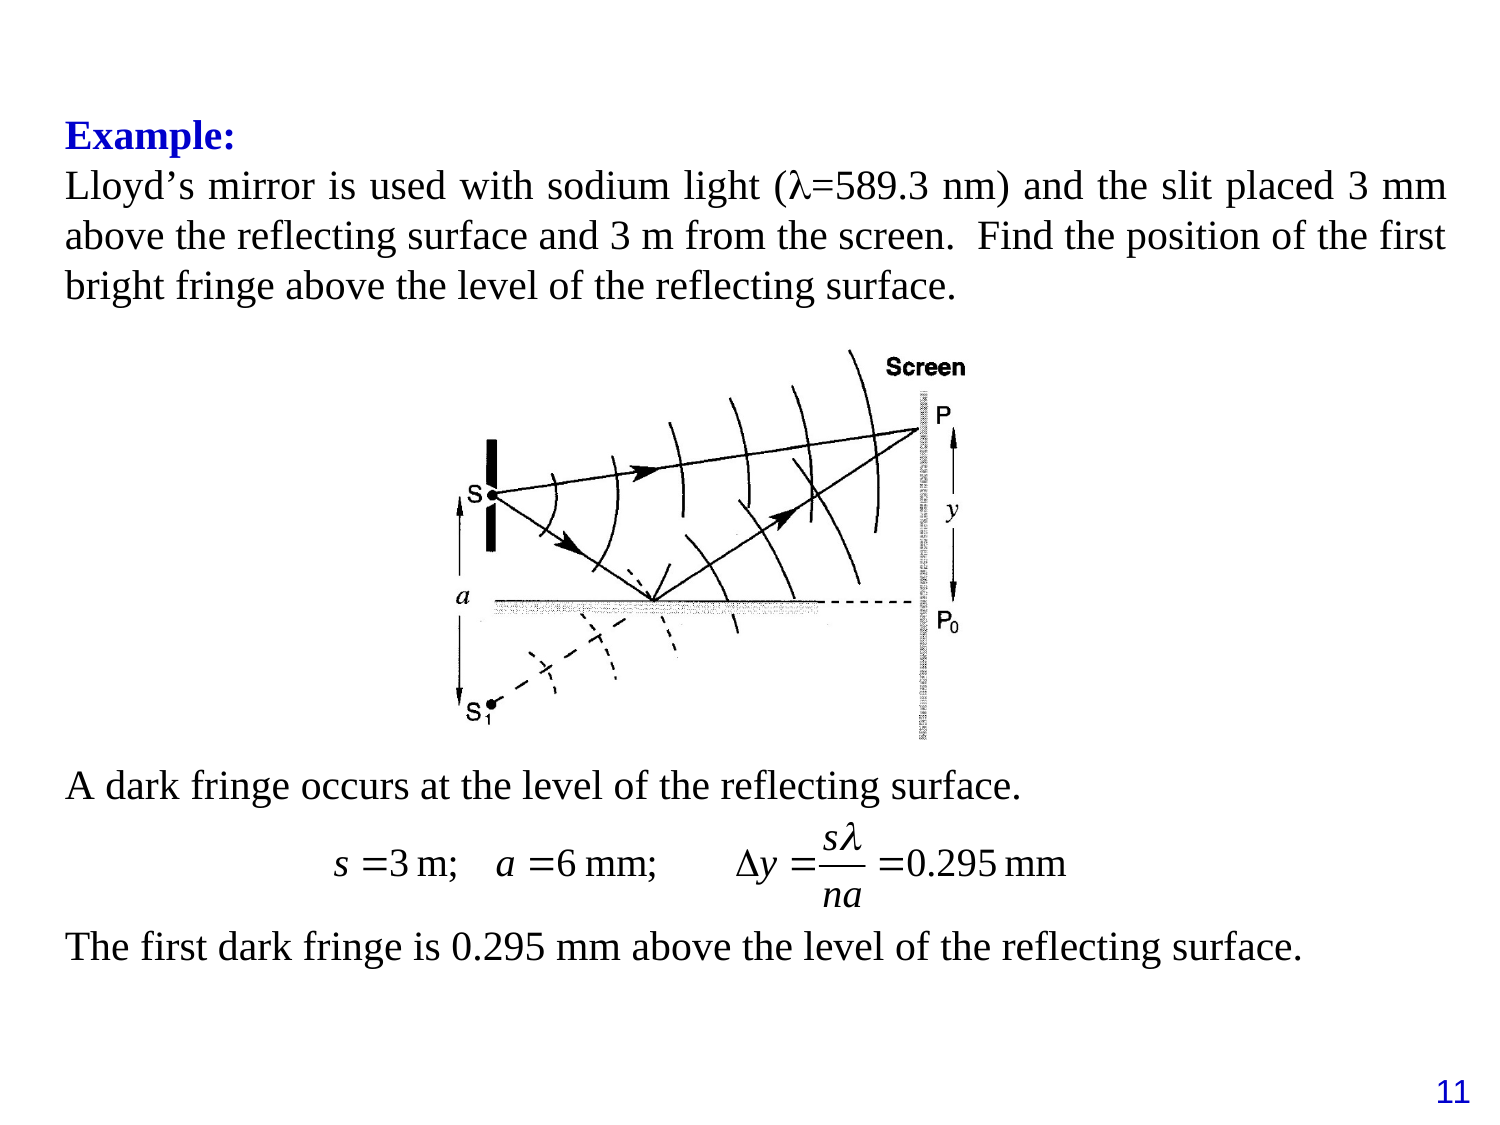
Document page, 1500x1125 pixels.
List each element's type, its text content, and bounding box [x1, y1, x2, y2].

picture [437, 337, 979, 740]
chart [326, 812, 1075, 917]
text_box Example: Lloyd’s mirror is used with sodium light (=589.3 nm) and the slit placed 3 mm above the reflecting surface and 3 m from the screen. Find the position of the first bright fringe above the level of the reflecting surface. A dark fringe occurs at the level of the reflecting surface. The first dark fringe is 0.295 mm above the level of the reflecting surface. [50, 99, 1463, 977]
text_box <number> [1324, 1062, 1488, 1107]
